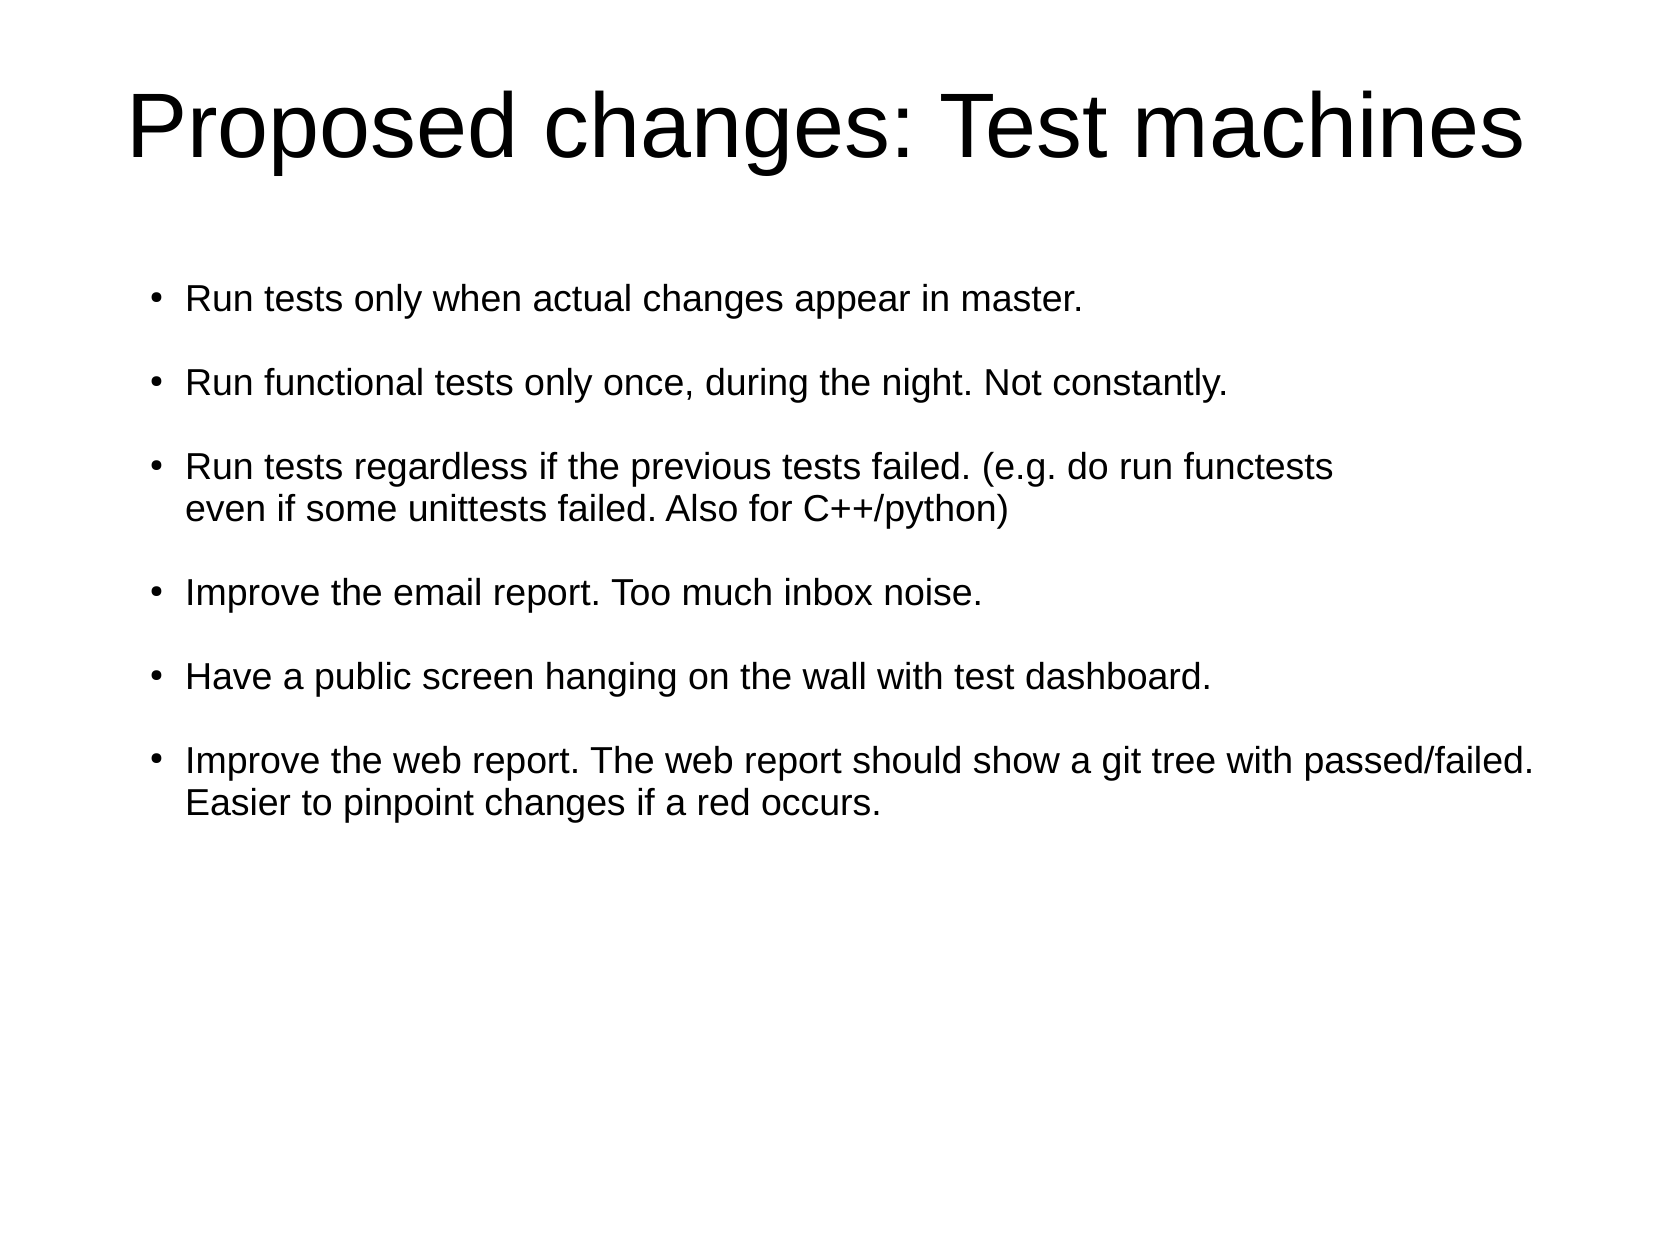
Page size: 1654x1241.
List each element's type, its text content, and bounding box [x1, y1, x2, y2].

text_box Run tests only when actual changes appear in master. Run functional tests only once, during the night. Not constantly. Run tests regardless if the previous tests failed. (e.g. do run functests even if some unittests failed. Also for C++/python) Improve the email report. Too much inbox noise. Have a public screen hanging on the wall with test dashboard. Improve the web report. The web report should show a git tree with passed/failed. Easier to pinpoint changes if a red occurs. [135, 270, 1550, 831]
title Proposed changes: Test machines [82, 74, 1571, 178]
